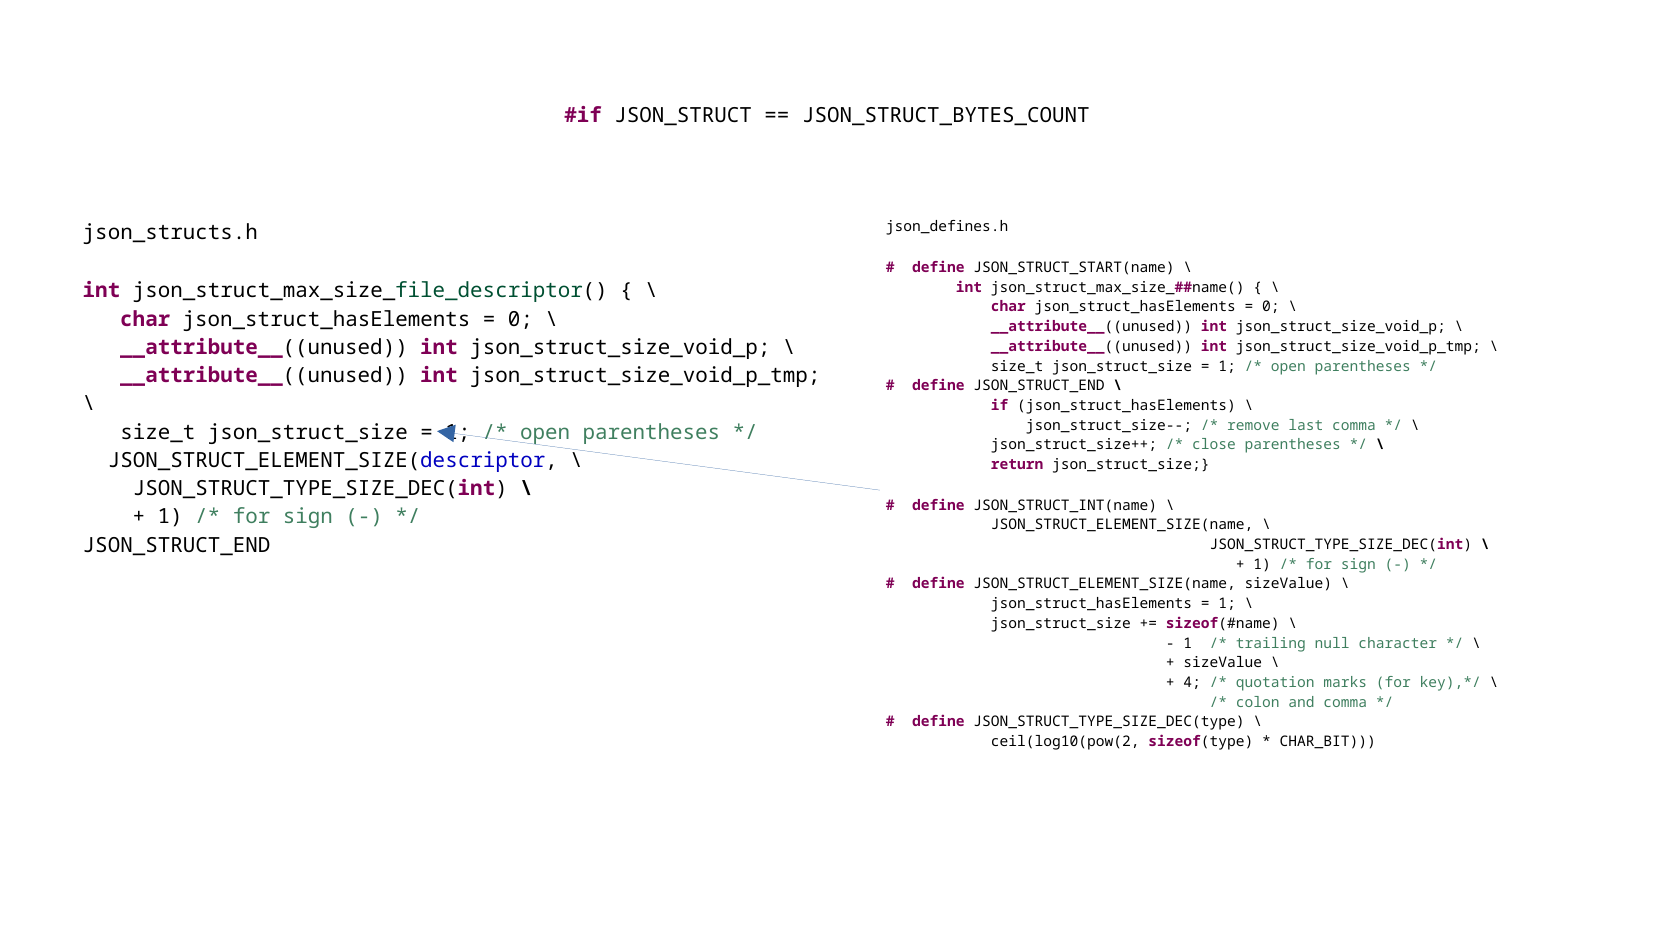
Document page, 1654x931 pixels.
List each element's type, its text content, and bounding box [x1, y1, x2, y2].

list json_defines.h # define JSON_STRUCT_START(name) \ int json_struct_max_size_##name() { \ char json_struct_hasElements = 0; \ __attribute__((unused)) int json_struct_size_void_p; \ __attribute__((unused)) int json_struct_size_void_p_tmp; \ size_t json_struct_size = 1; /* open parentheses */ # define JSON_STRUCT_END \ if (json_struct_hasElements) \ json_struct_size--; /* remove last comma */ \ json_struct_size++; /* close parentheses */ \ return json_struct_size;} # define JSON_STRUCT_INT(name) \ JSON_STRUCT_ELEMENT_SIZE(name, \ JSON_STRUCT_TYPE_SIZE_DEC(int) \ + 1) /* for sign (-) */ # define JSON_STRUCT_ELEMENT_SIZE(name, sizeValue) \ json_struct_hasElements = 1; \ json_struct_size += sizeof(#name) \ - 1 /* trailing null character */ \ + sizeValue \ + 4; /* quotation marks (for key),*/ \ /* colon and comma */ # define JSON_STRUCT_TYPE_SIZE_DEC(type) \ ceil(log10(pow(2, sizeof(type) * CHAR_BIT))) [885, 216, 1571, 756]
list json_structs.h int json_struct_max_size_file_descriptor() { \ char json_struct_hasElements = 0; \ __attribute__((unused)) int json_struct_size_void_p; \ __attribute__((unused)) int json_struct_size_void_p_tmp; \ size_t json_struct_size = 1; /* open parentheses */ JSON_STRUCT_ELEMENT_SIZE(descriptor, \ JSON_STRUCT_TYPE_SIZE_DEC(int) \ + 1) /* for sign (-) */ JSON_STRUCT_END [82, 217, 827, 758]
title #if JSON_STRUCT == JSON_STRUCT_BYTES_COUNT [82, 37, 1571, 193]
